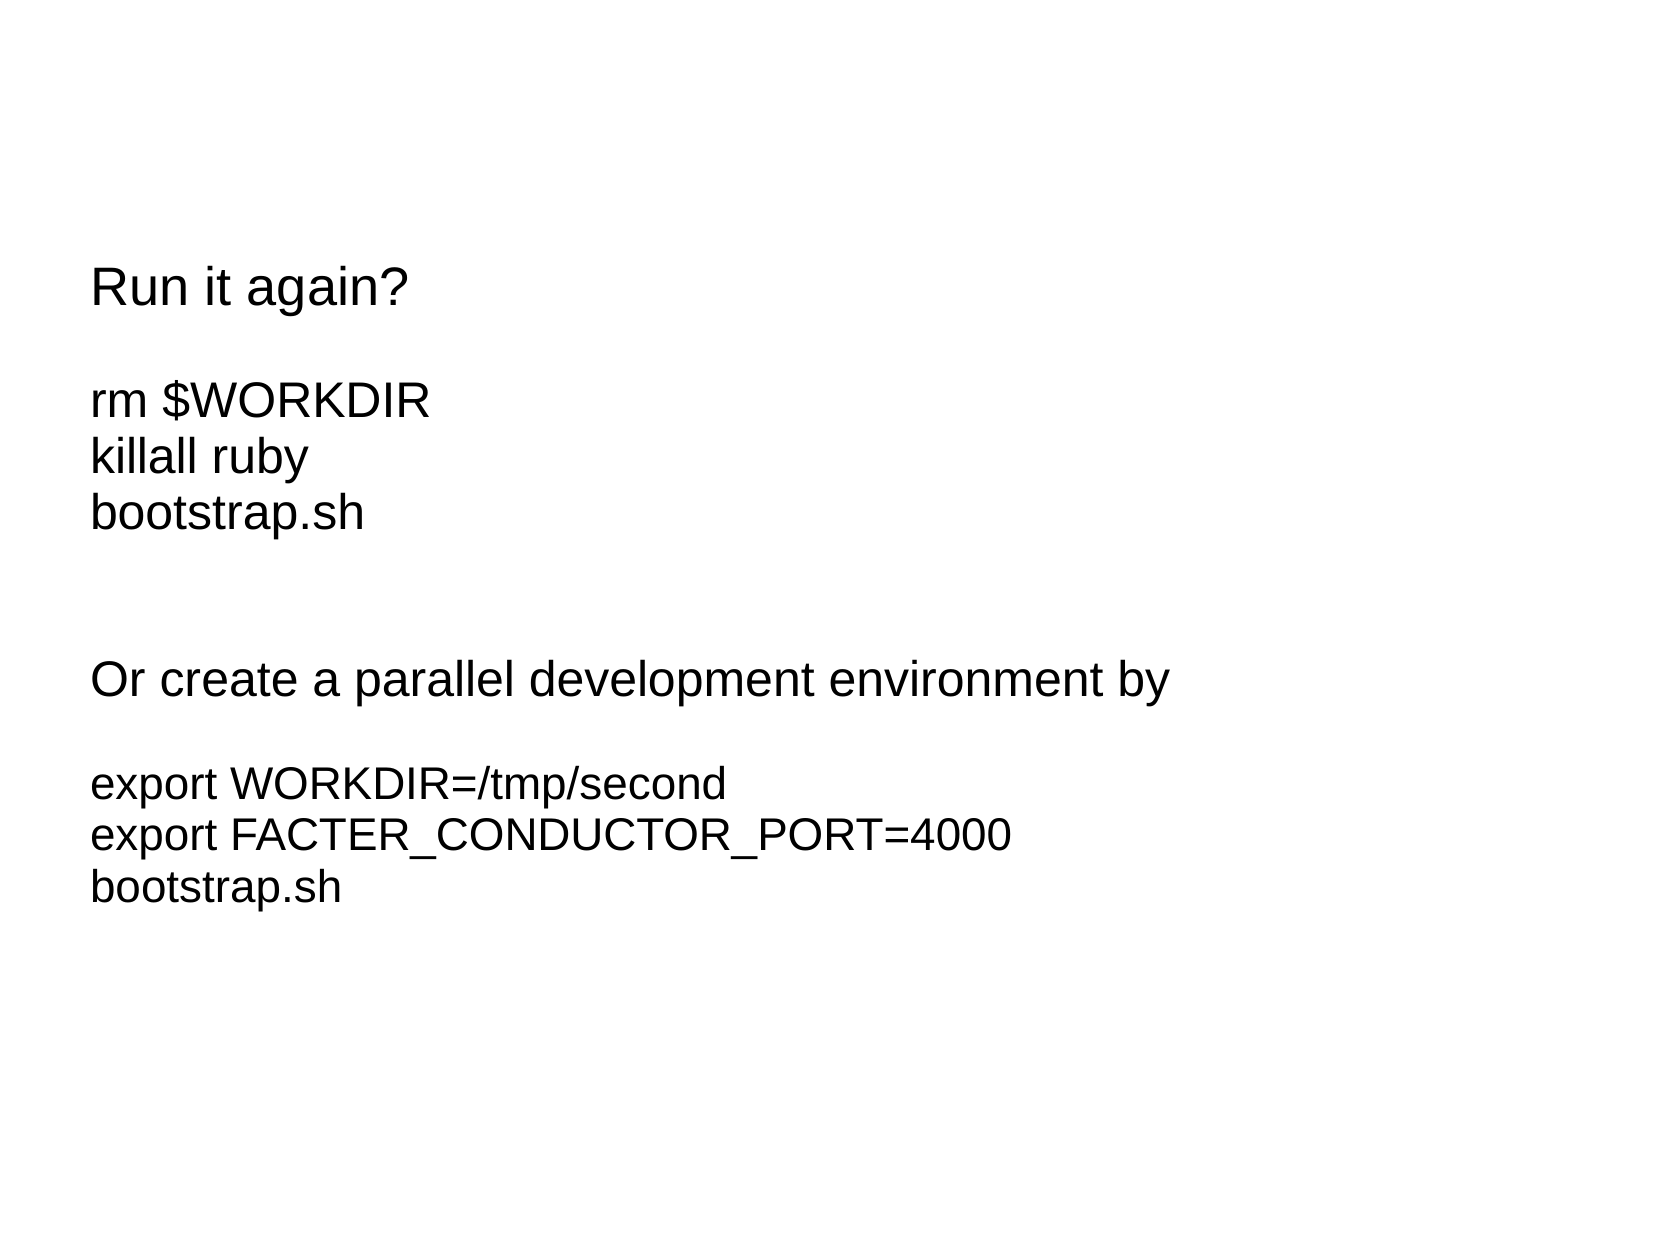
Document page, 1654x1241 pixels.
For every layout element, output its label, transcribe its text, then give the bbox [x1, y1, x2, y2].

subtitle Run it again? rm $WORKDIR killall ruby bootstrap.sh Or create a parallel development environment by export WORKDIR=/tmp/second export FACTER_CONDUCTOR_PORT=4000 bootstrap.sh [90, 256, 1546, 1034]
